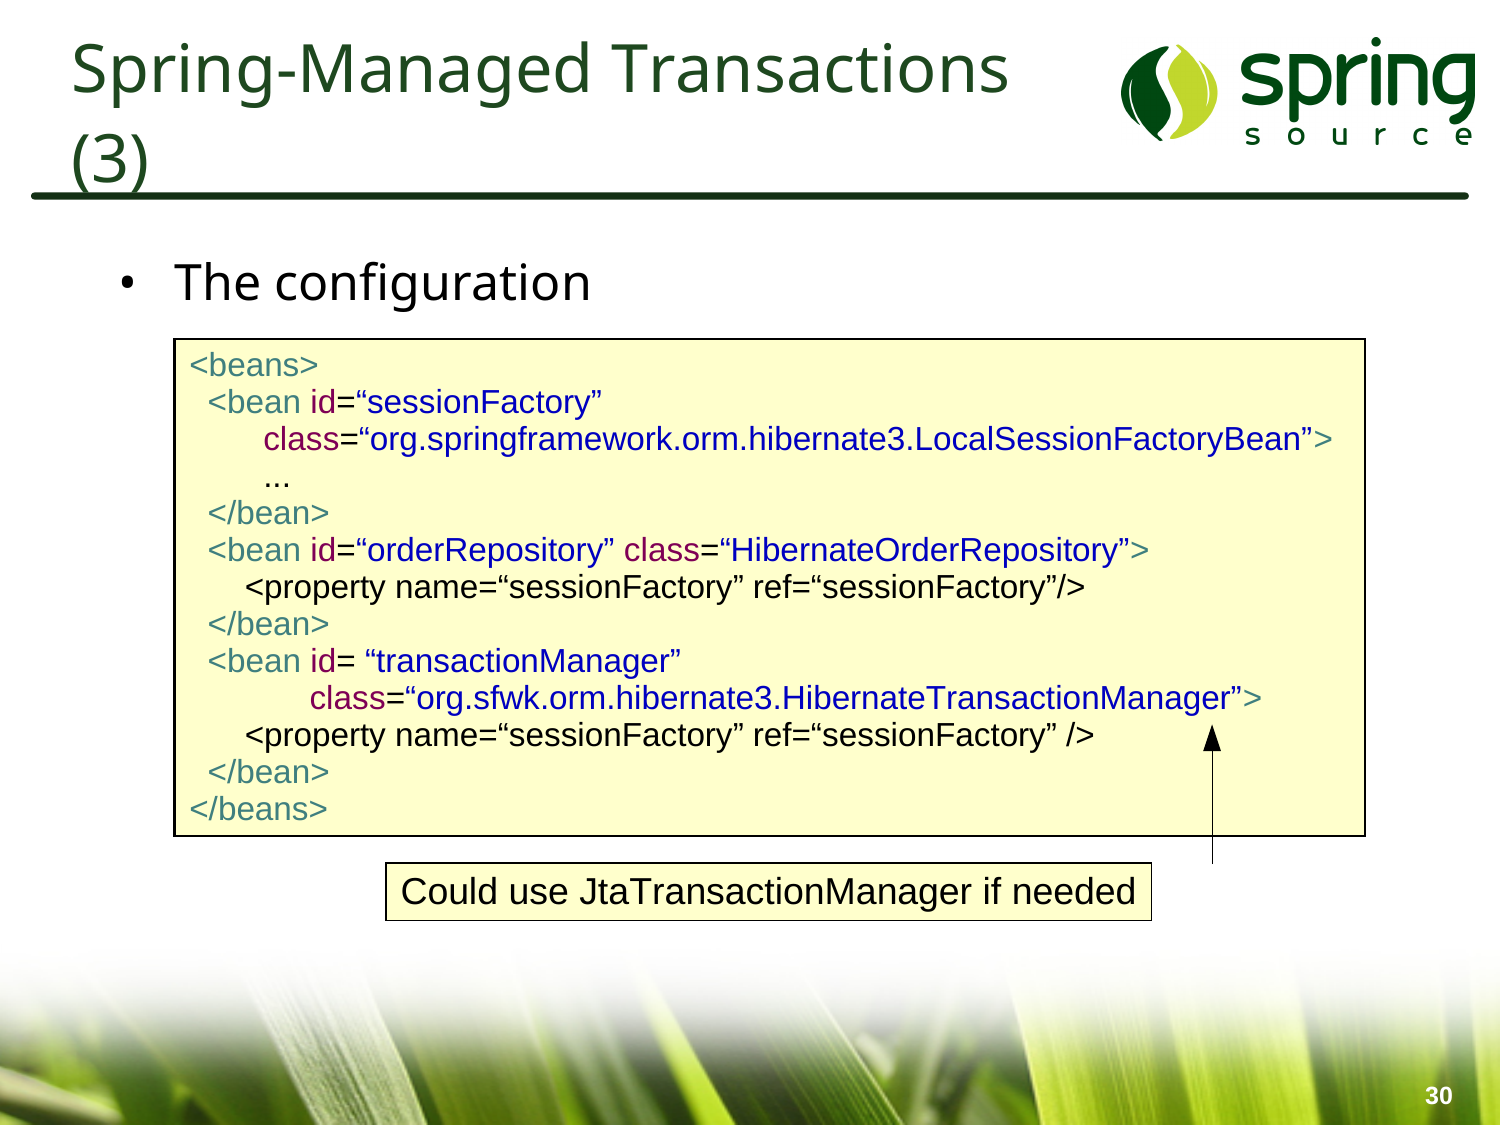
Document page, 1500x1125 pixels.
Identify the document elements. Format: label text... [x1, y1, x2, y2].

title Spring-Managed Transactions (3) [56, 13, 1089, 191]
text_box Could use JtaTransactionManager if needed [385, 862, 1152, 921]
picture [0, 944, 1500, 1125]
list The configuration [103, 239, 1394, 903]
text_box <beans> <bean id=“sessionFactory” class=“org.springframework.orm.hibernate3.LocalSessionFactoryBean”> ... </bean> <bean id=“orderRepository” class=“HibernateOrderRepository”> <property name=“sessionFactory” ref=“sessionFactory”/> </bean> <bean id= “transactionManager” class=“org.sfwk.orm.hibernate3.HibernateTransactionManager”> <property name=“sessionFactory” ref=“sessionFactory” /> </bean> </beans> [174, 338, 1366, 836]
picture [1121, 37, 1475, 145]
